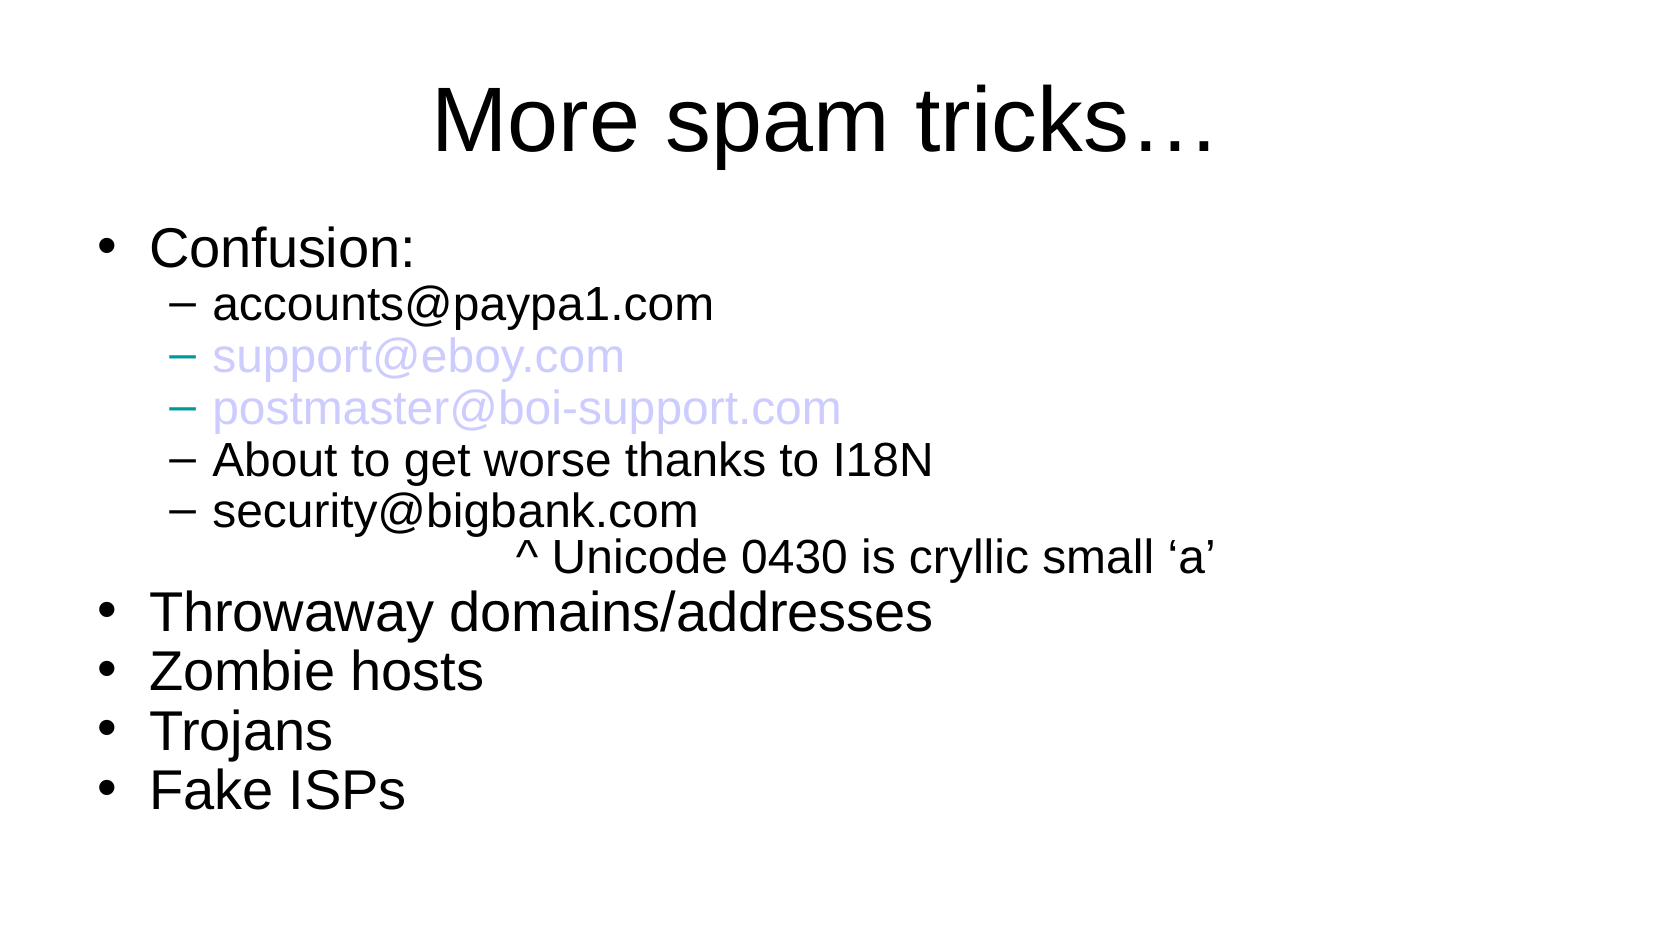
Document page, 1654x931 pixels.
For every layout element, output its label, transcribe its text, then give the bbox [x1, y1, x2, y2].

list Confusion: accounts@paypa1.com support@eboy.com postmaster@boi-support.com About to get worse thanks to I18N security@bigbаnk.com ^ Unicode 0430 is cryllic small ‘a’ Throwaway domains/addresses Zombie hosts Trojans Fake ISPs [82, 217, 1571, 831]
title More spam tricks… [82, 37, 1571, 193]
